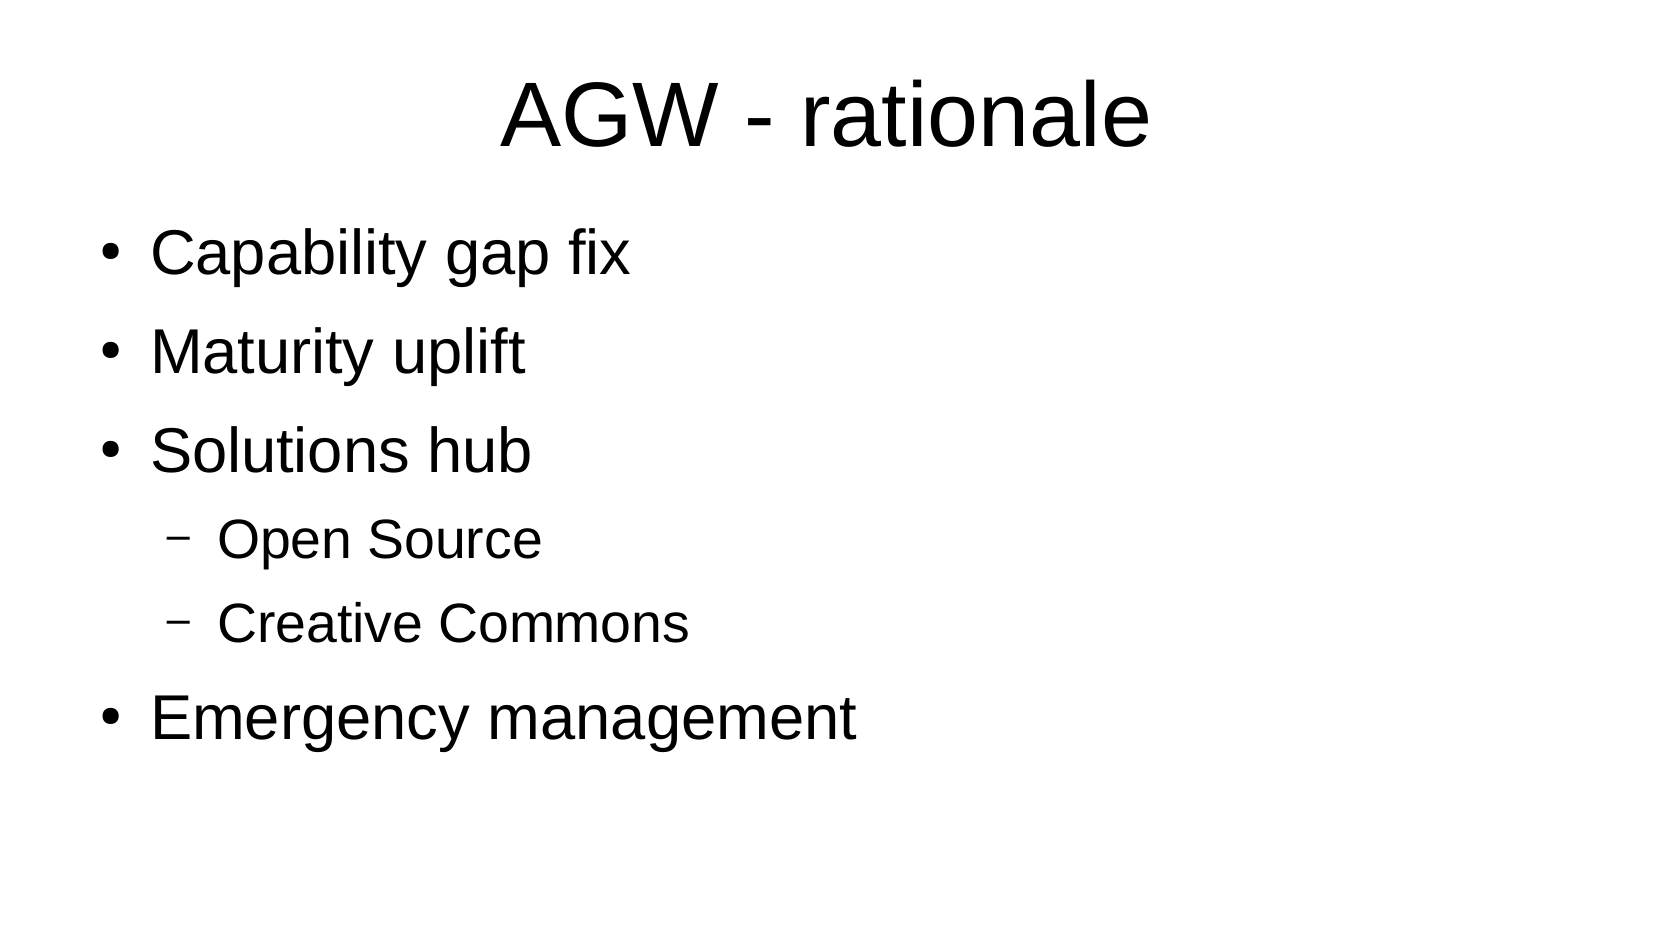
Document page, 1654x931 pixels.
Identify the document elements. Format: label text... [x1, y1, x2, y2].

title AGW - rationale [82, 37, 1571, 193]
list Capability gap fix Maturity uplift Solutions hub Open Source Creative Commons Emergency management [82, 217, 1571, 758]
